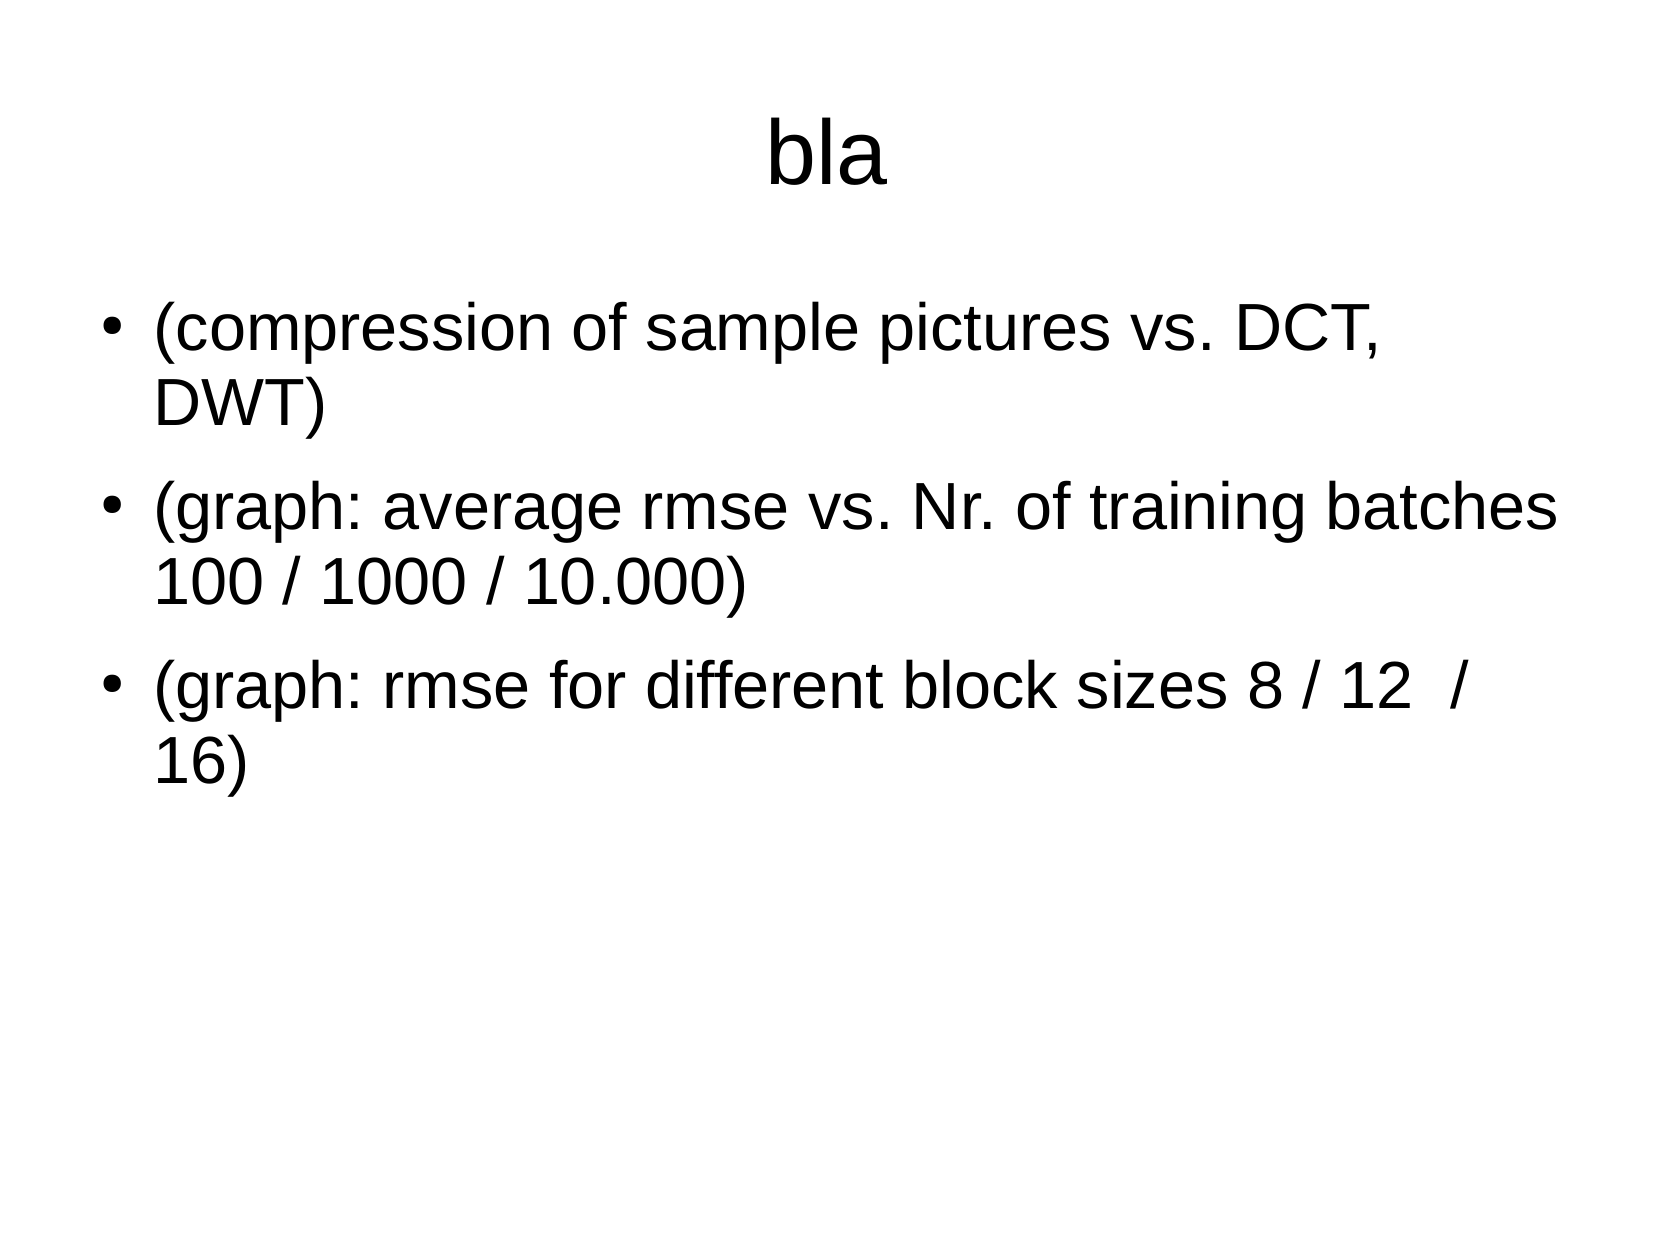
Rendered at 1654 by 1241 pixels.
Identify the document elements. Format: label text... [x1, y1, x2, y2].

title bla [82, 56, 1571, 250]
list (compression of sample pictures vs. DCT, DWT) (graph: average rmse vs. Nr. of training batches 100 / 1000 / 10.000) (graph: rmse for different block sizes 8 / 12 / 16) [82, 290, 1571, 1094]
